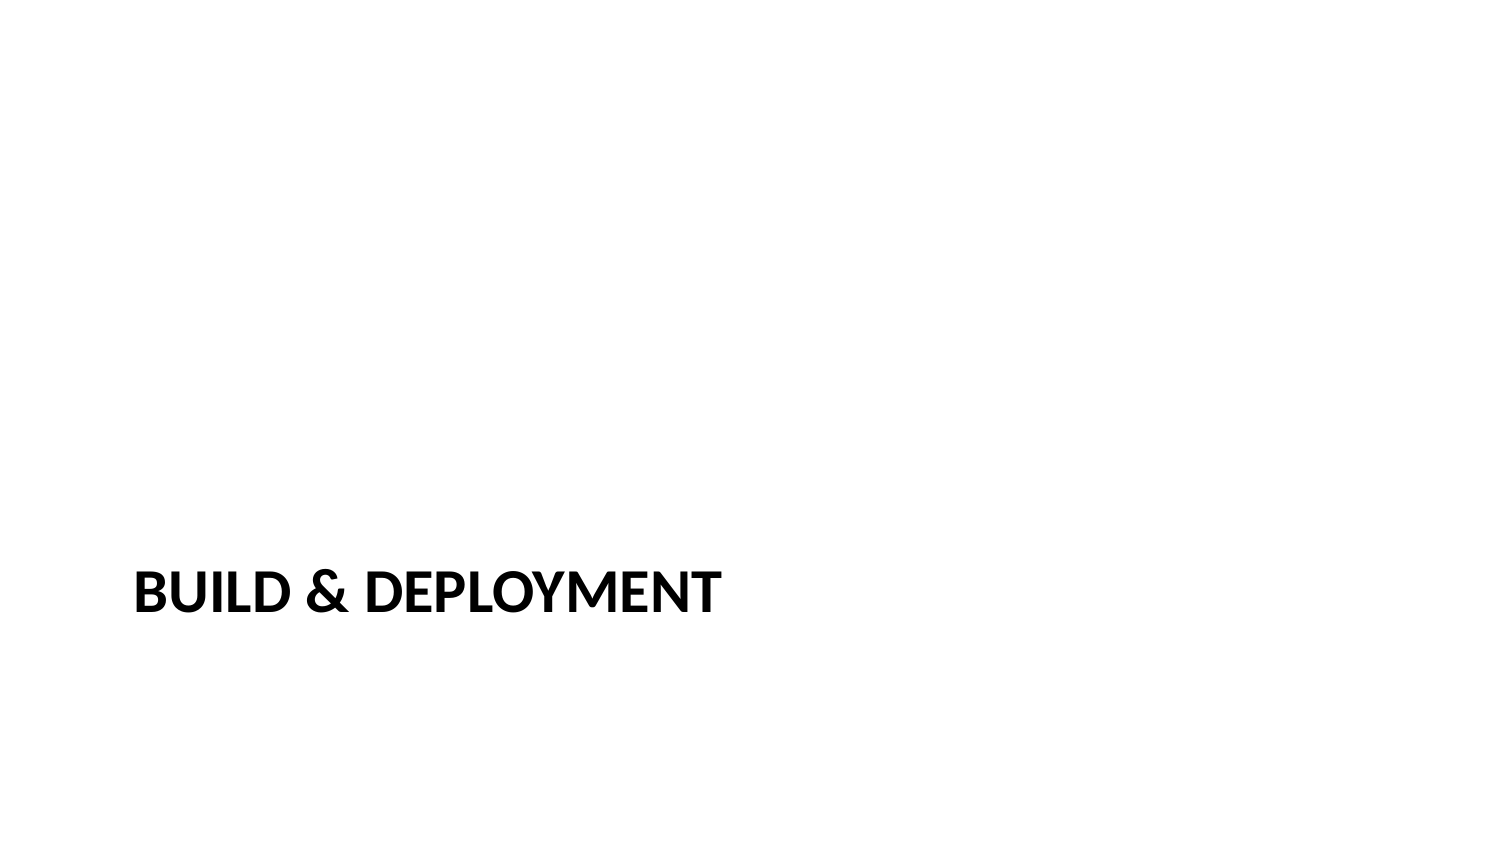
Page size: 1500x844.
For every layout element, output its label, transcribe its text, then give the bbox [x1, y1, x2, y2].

title Build & Deployment [118, 542, 1394, 710]
